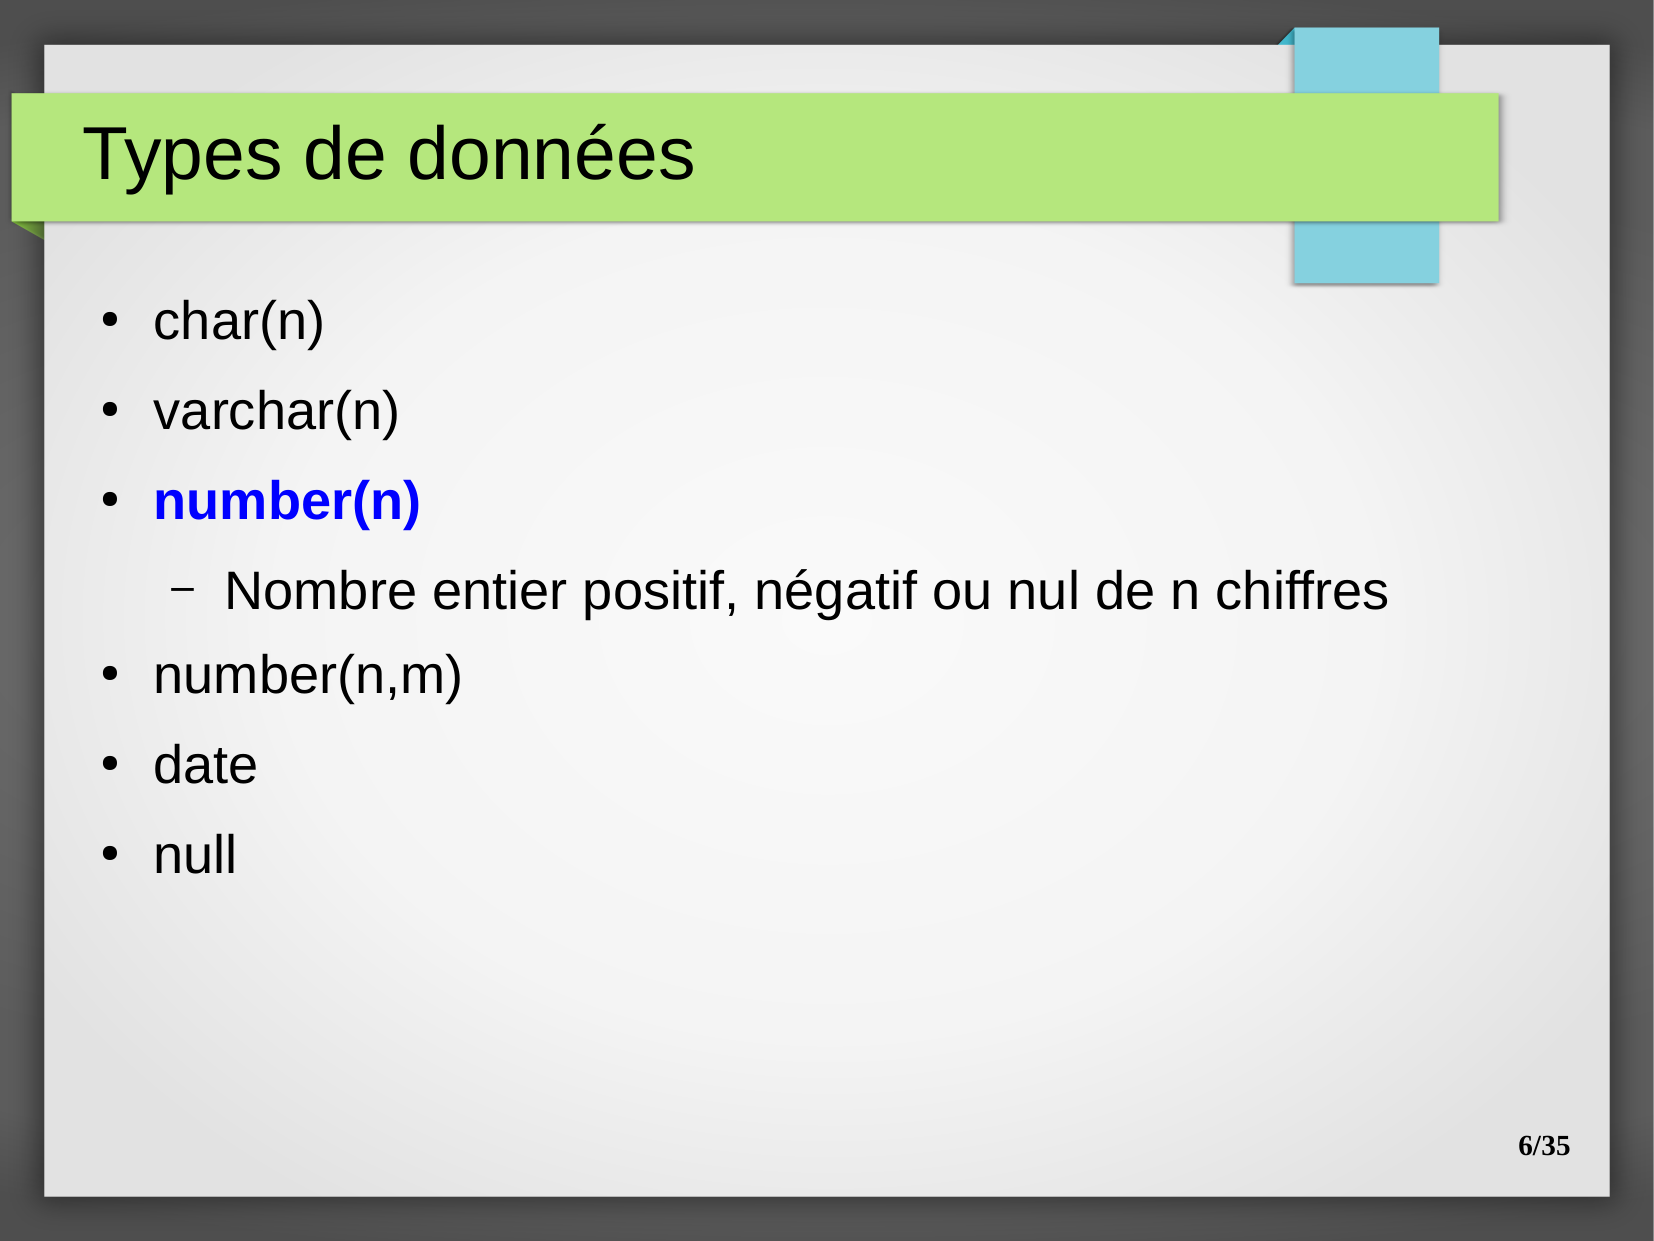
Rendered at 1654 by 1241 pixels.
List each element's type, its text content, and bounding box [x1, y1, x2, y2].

title Types de données [82, 94, 1264, 213]
picture [0, 0, 1654, 1241]
list char(n) varchar(n) number(n) Nombre entier positif, négatif ou nul de n chiffres number(n,m) date null [82, 290, 1571, 1109]
